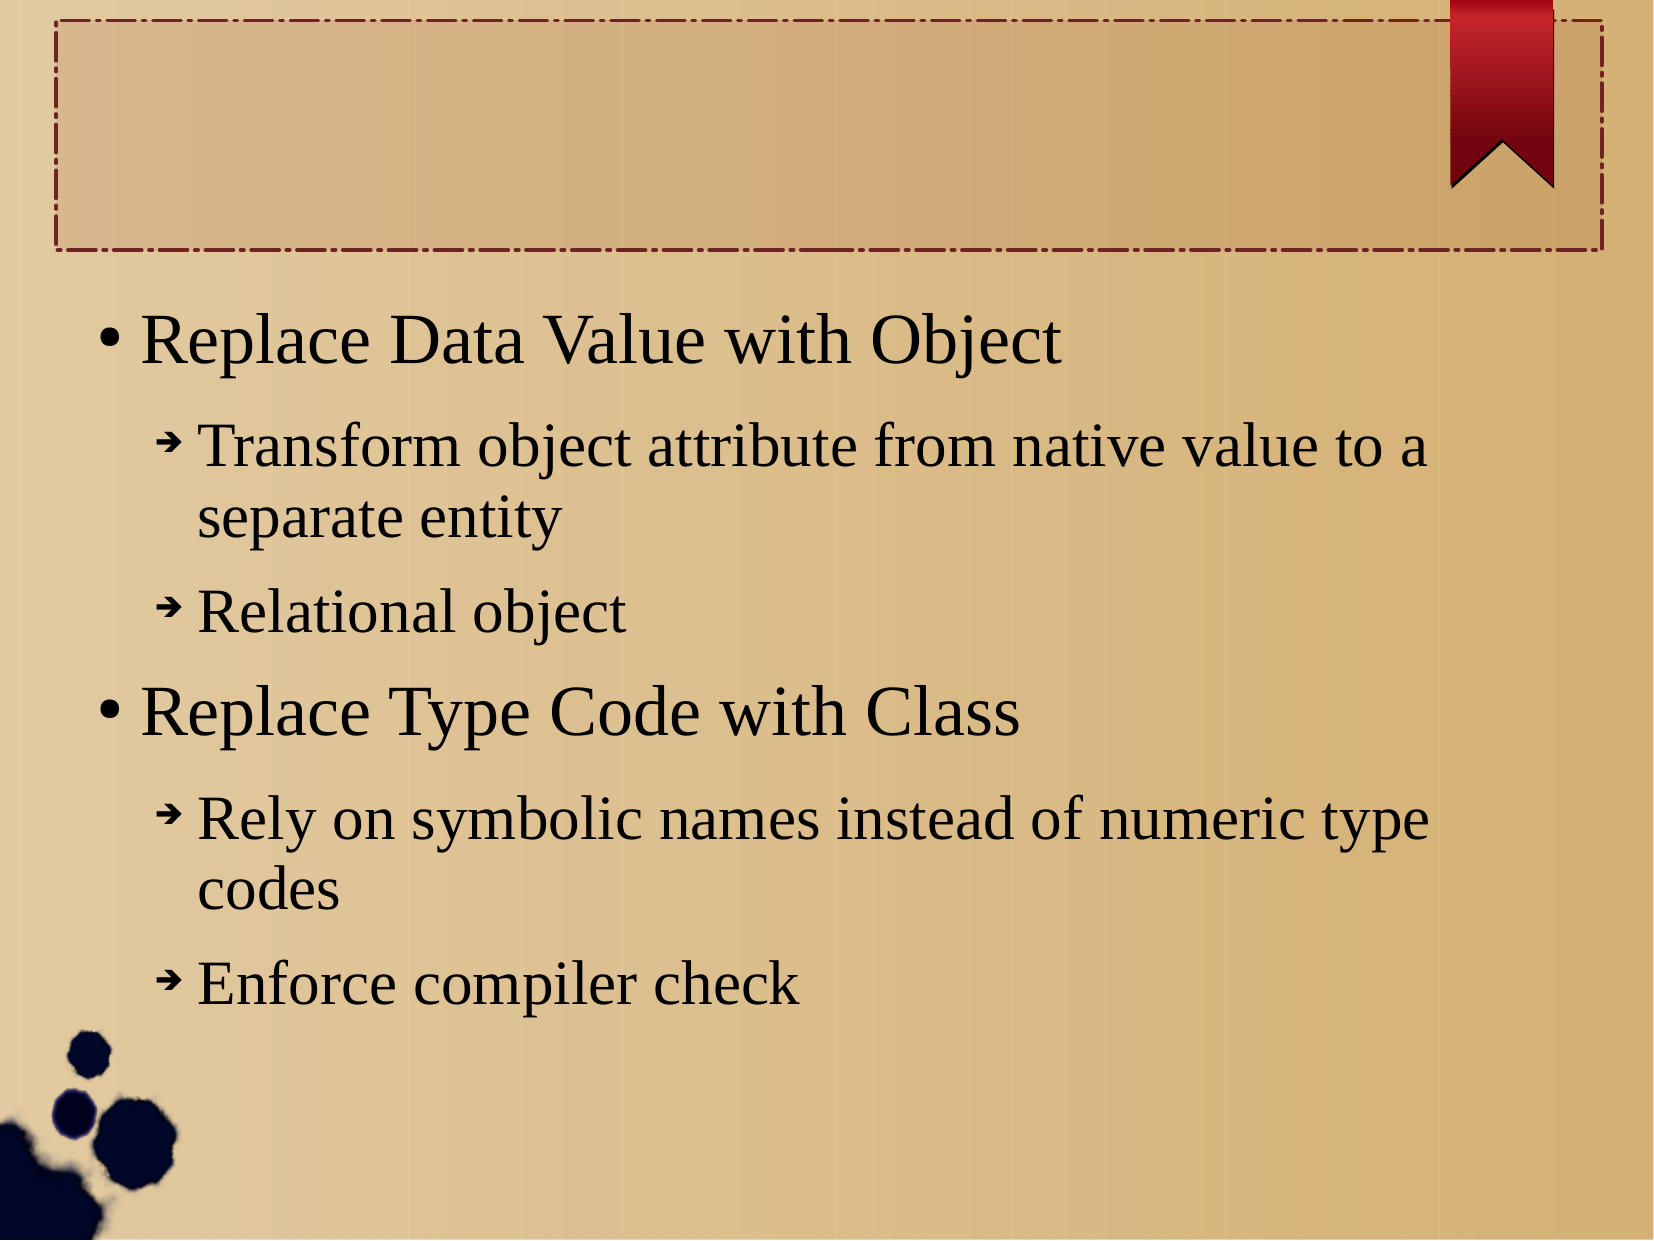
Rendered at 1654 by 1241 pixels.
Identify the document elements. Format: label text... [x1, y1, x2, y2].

list Replace Data Value with Object Transform object attribute from native value to a separate entity Relational object Replace Type Code with Class Rely on symbolic names instead of numeric type codes Enforce compiler check [82, 299, 1571, 1019]
